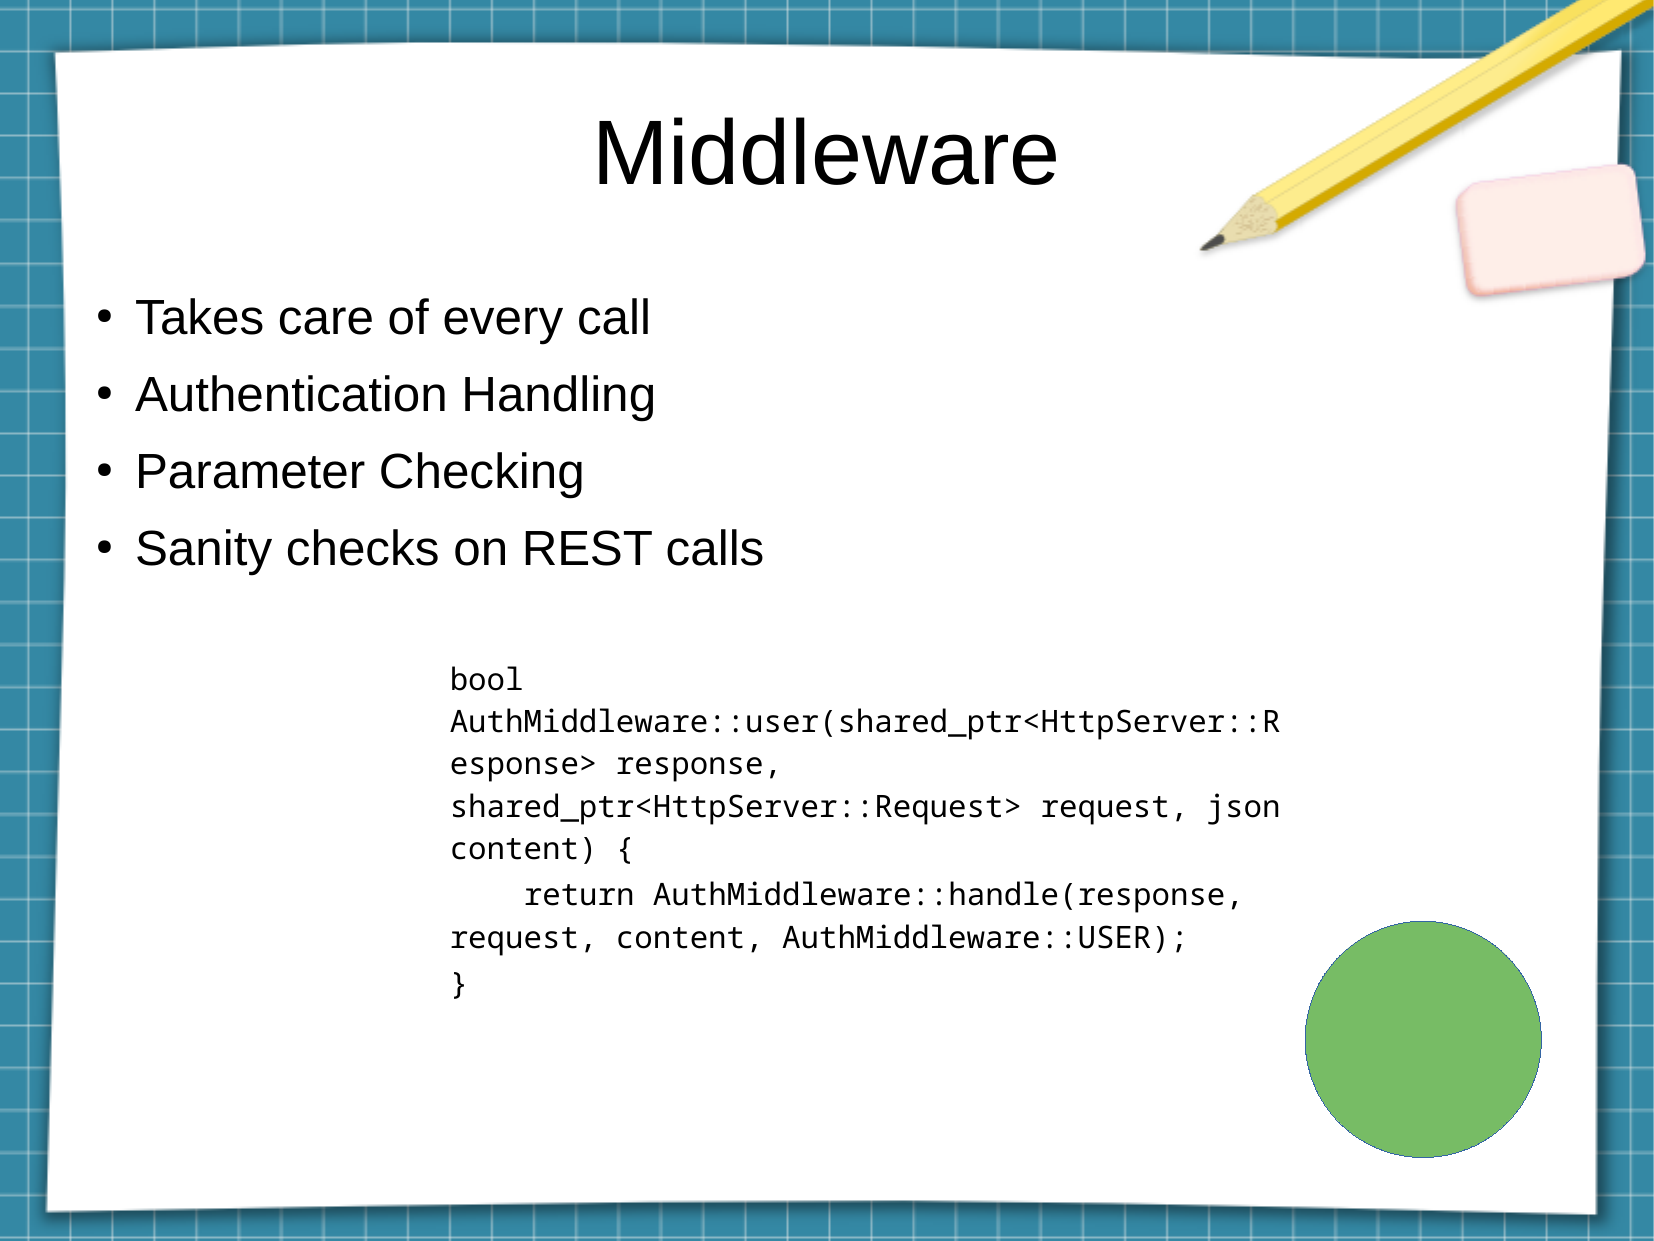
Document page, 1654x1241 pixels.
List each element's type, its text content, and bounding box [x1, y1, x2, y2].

text_box [1305, 921, 1542, 1158]
list Takes care of every call Authentication Handling Parameter Checking Sanity checks on REST calls bool AuthMiddleware::user(shared_ptr<HttpServer::Response> response, shared_ptr<HttpServer::Request> request, json content) { return AuthMiddleware::handle(response, request, content, AuthMiddleware::USER); } [82, 290, 1300, 1010]
picture [0, 0, 1654, 1241]
title Middleware [82, 49, 1571, 257]
